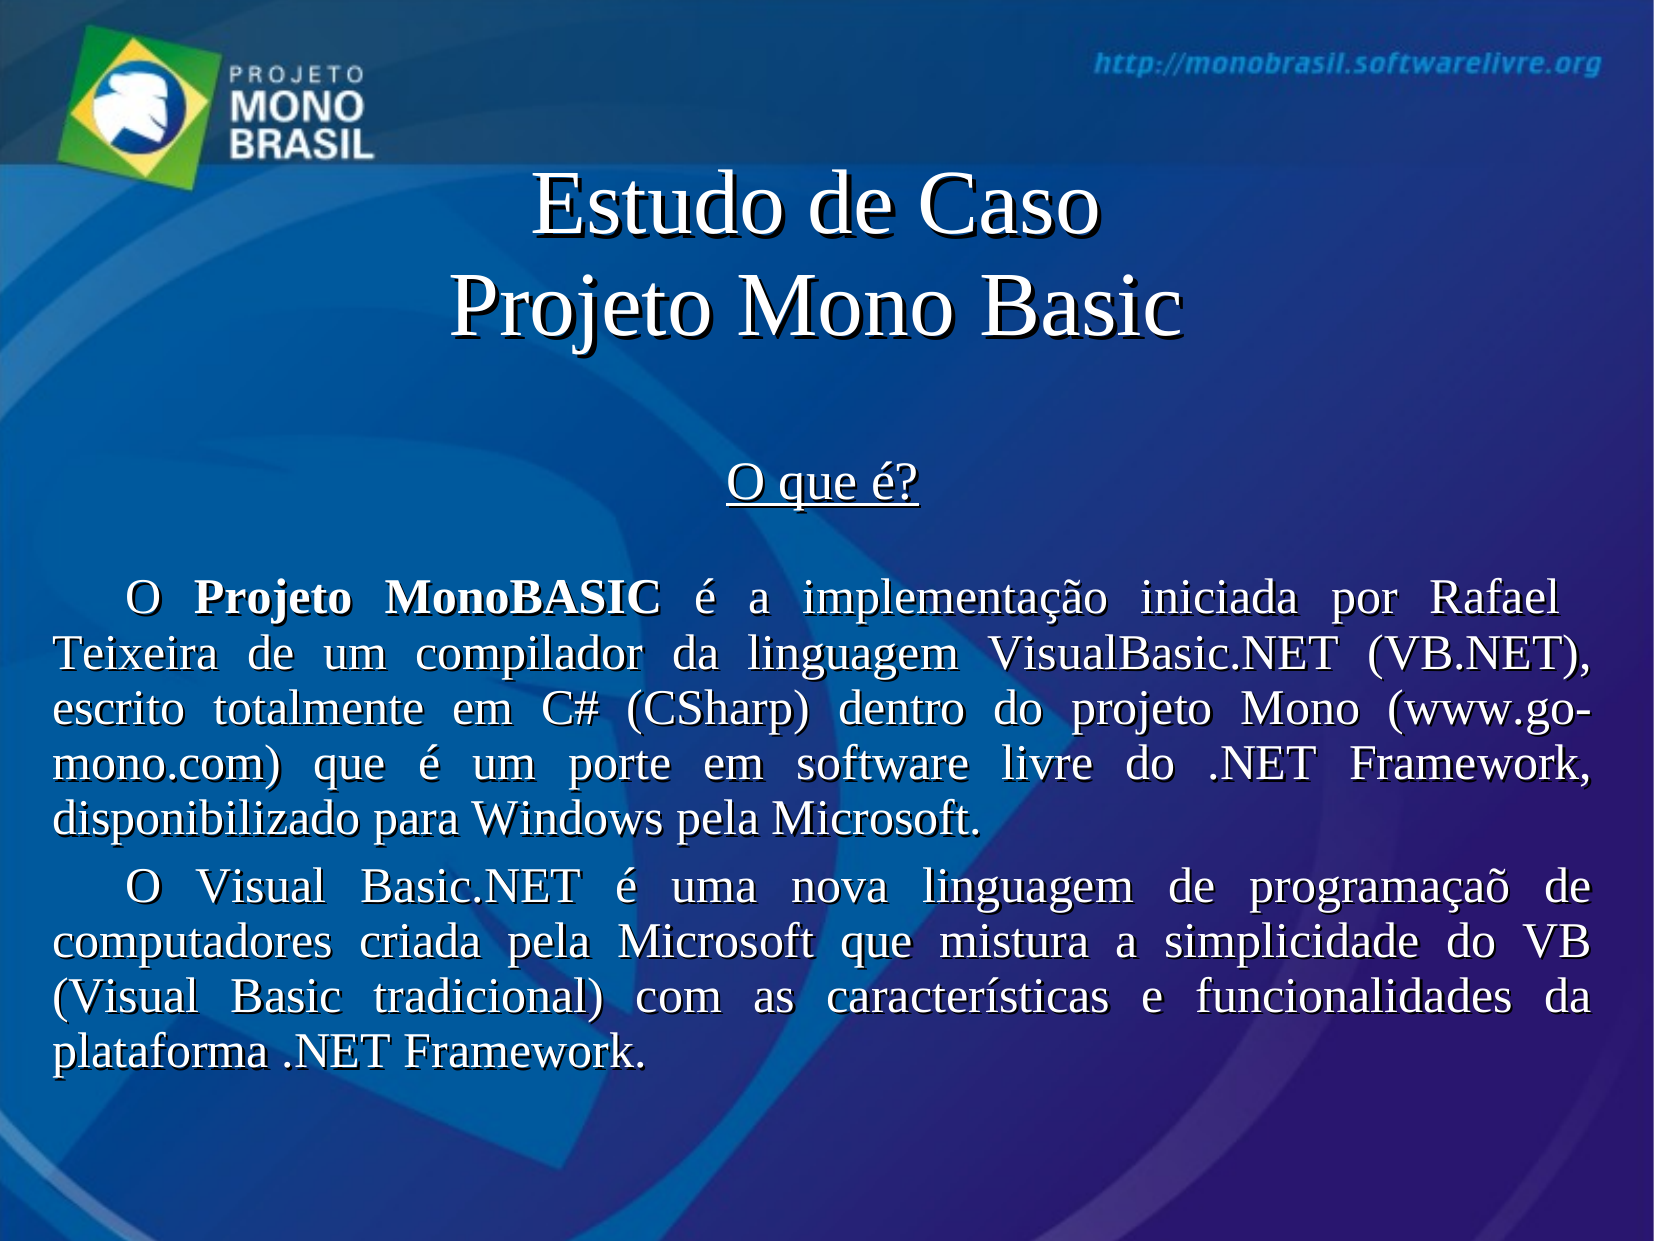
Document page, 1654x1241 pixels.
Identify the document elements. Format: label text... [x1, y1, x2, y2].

title Estudo de Caso Projeto Mono Basic [121, 142, 1534, 365]
subtitle O que é? O Projeto MonoBASIC é a implementação iniciada por Rafael Teixeira de um compilador da linguagem VisualBasic.NET (VB.NET), escrito totalmente em C# (CSharp) dentro do projeto Mono (www.go-mono.com) que é um porte em software livre do .NET Framework, disponibilizado para Windows pela Microsoft. O Visual Basic.NET é uma nova linguagem de programaçaõ de computadores criada pela Microsoft que mistura a simplicidade do VB (Visual Basic tradicional) com as características e funcionalidades da plataforma .NET Framework. [52, 374, 1594, 1156]
picture [0, 0, 1654, 1241]
